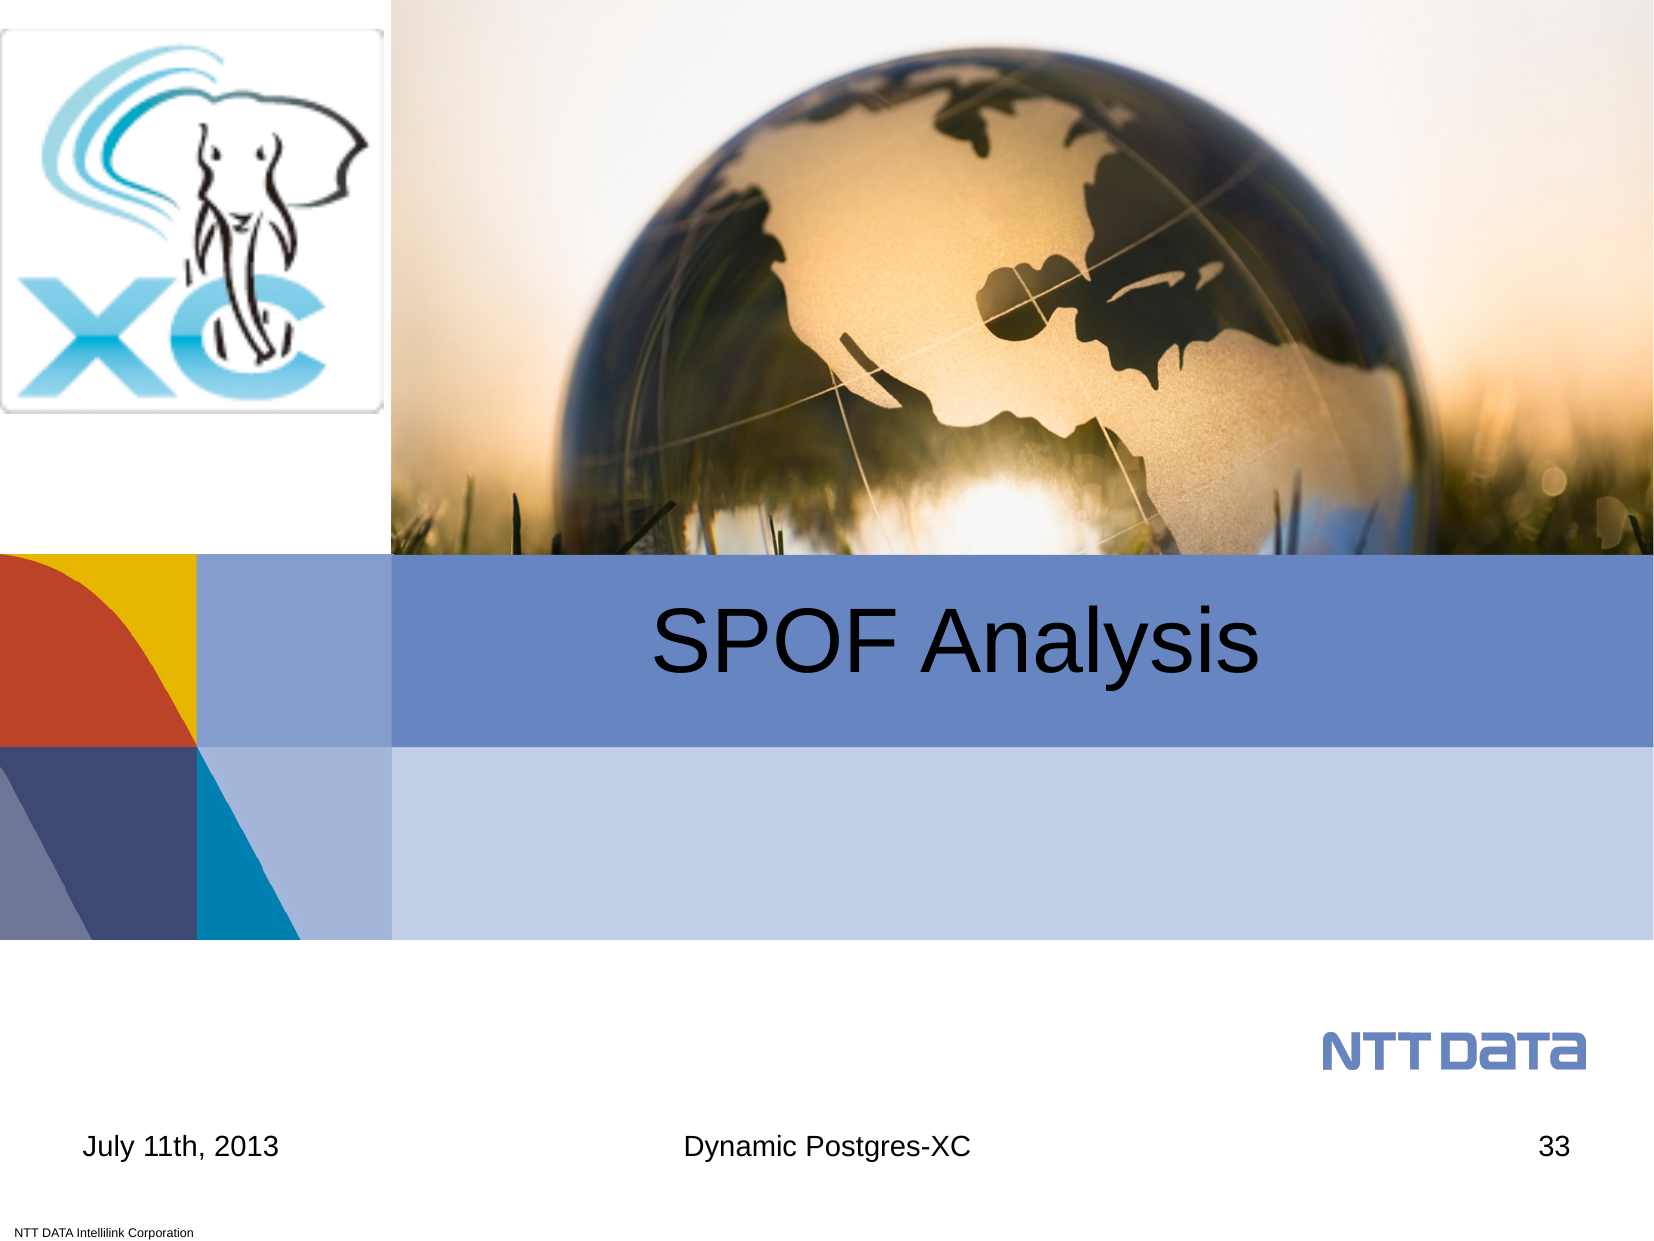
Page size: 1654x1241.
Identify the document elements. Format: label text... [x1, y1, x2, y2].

picture [0, 29, 384, 414]
picture [1323, 1032, 1586, 1070]
title SPOF Analysis [212, 537, 1654, 745]
picture [0, 554, 392, 940]
picture [391, 0, 1654, 537]
